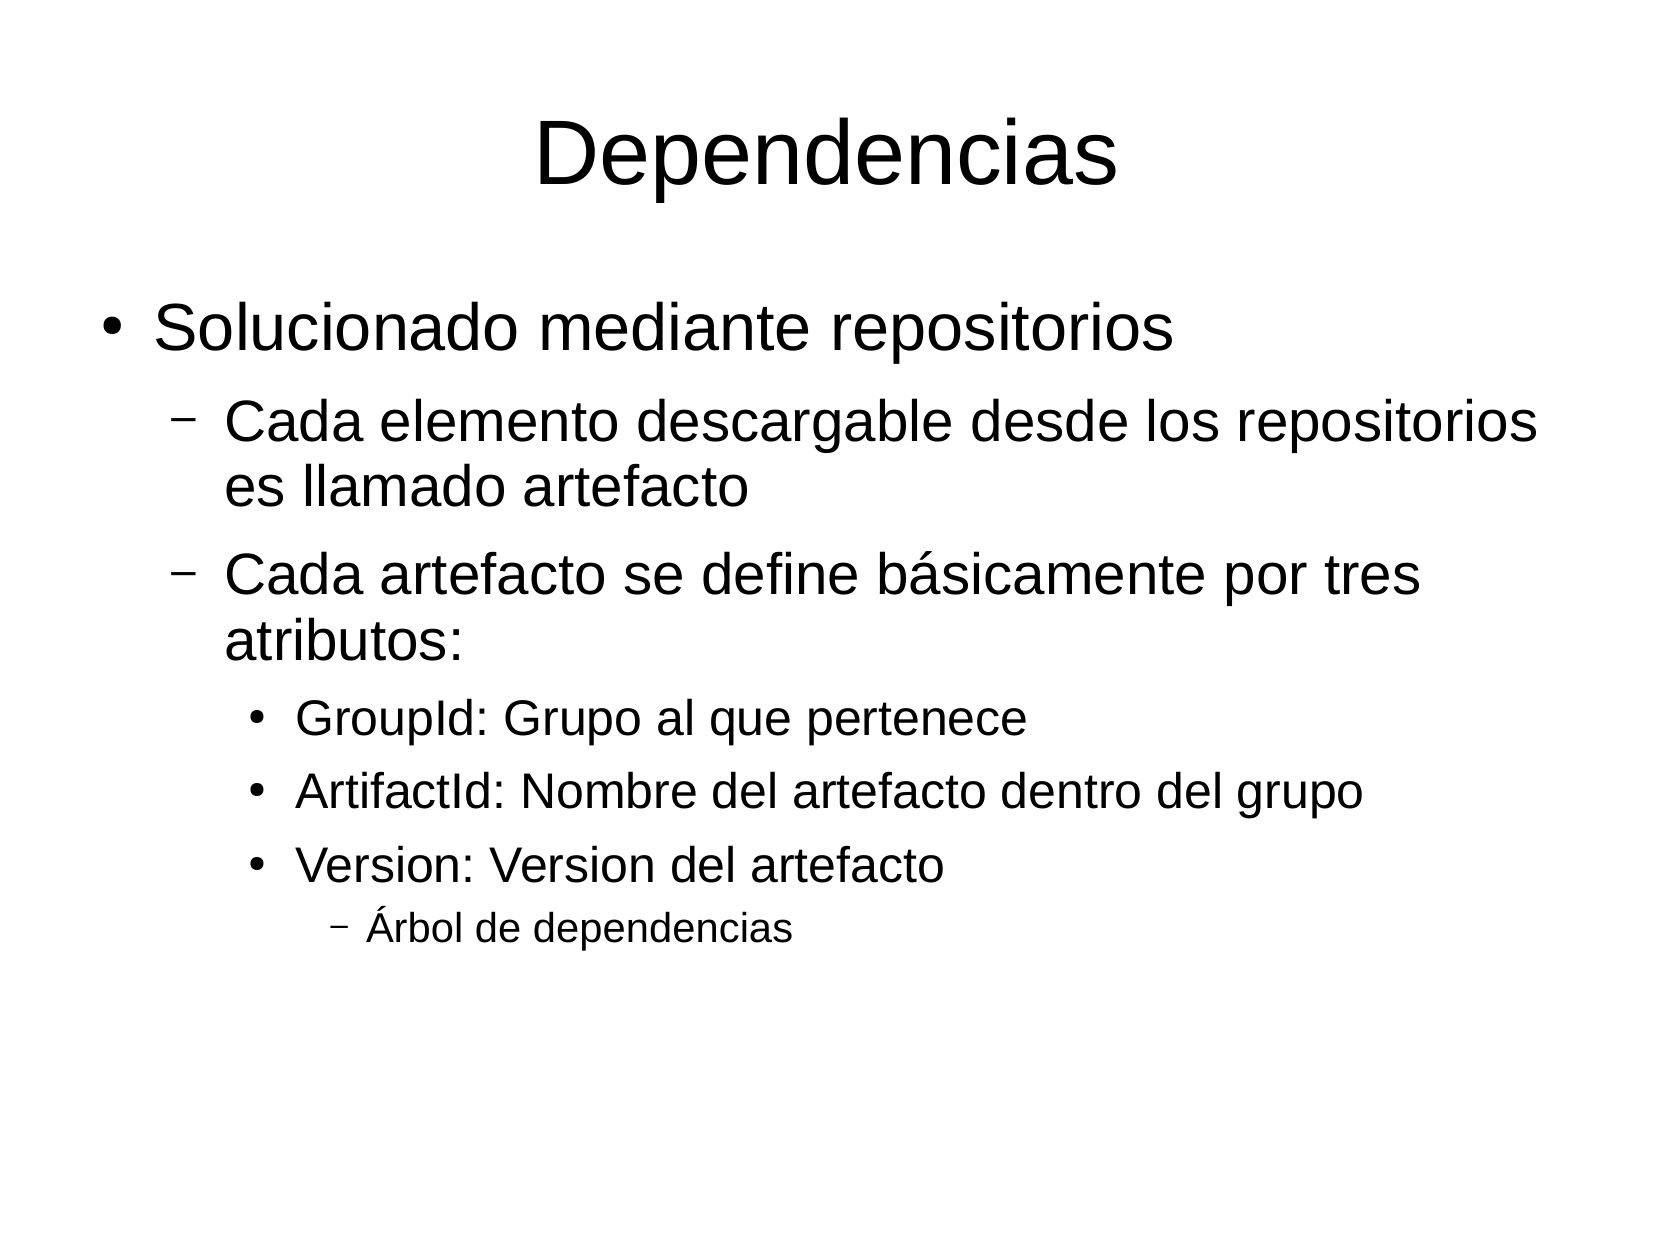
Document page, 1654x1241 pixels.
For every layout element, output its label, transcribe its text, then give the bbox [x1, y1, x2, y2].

title Dependencias [82, 49, 1571, 257]
list Solucionado mediante repositorios Cada elemento descargable desde los repositorios es llamado artefacto Cada artefacto se define básicamente por tres atributos: GroupId: Grupo al que pertenece ArtifactId: Nombre del artefacto dentro del grupo Version: Version del artefacto Árbol de dependencias [82, 290, 1571, 1010]
